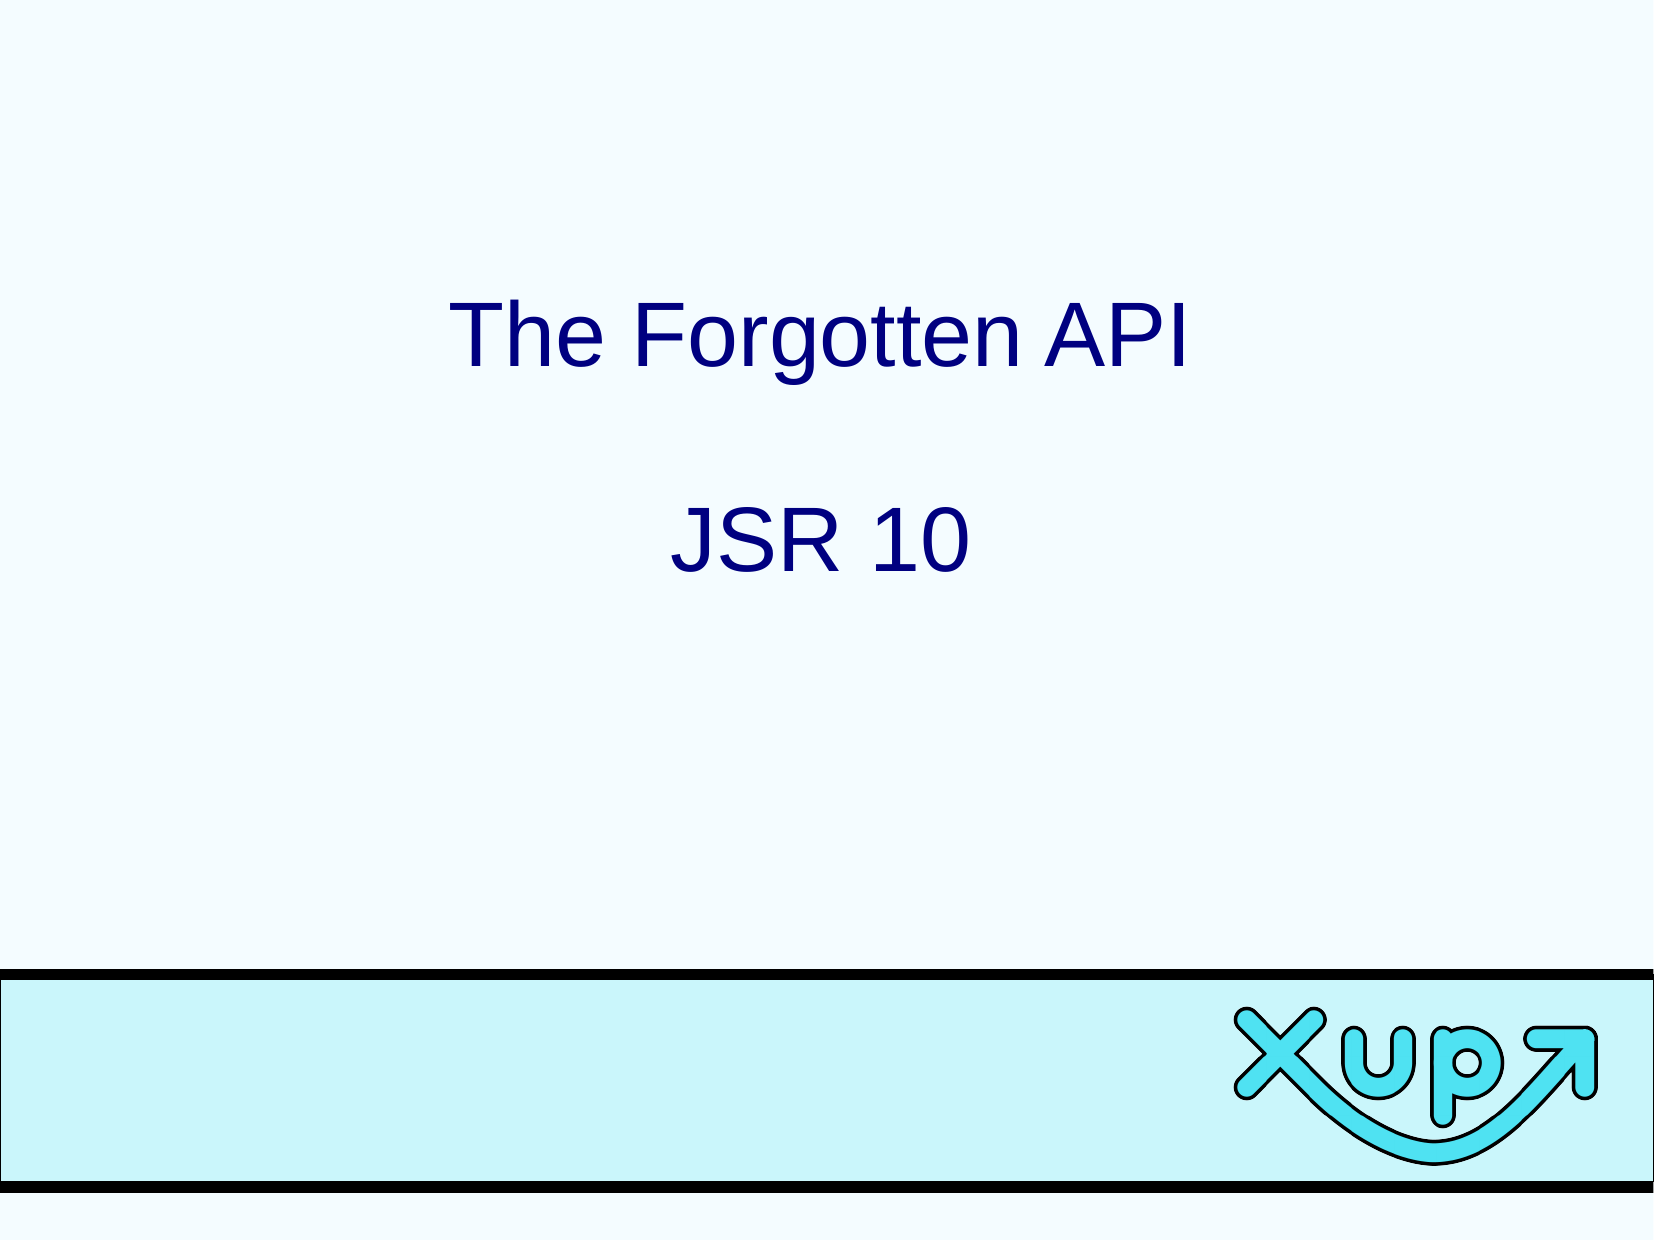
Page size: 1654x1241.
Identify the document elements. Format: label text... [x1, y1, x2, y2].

title The Forgotten API JSR 10 [76, 282, 1565, 591]
picture [1224, 997, 1607, 1175]
text_box [0, 980, 1654, 1182]
